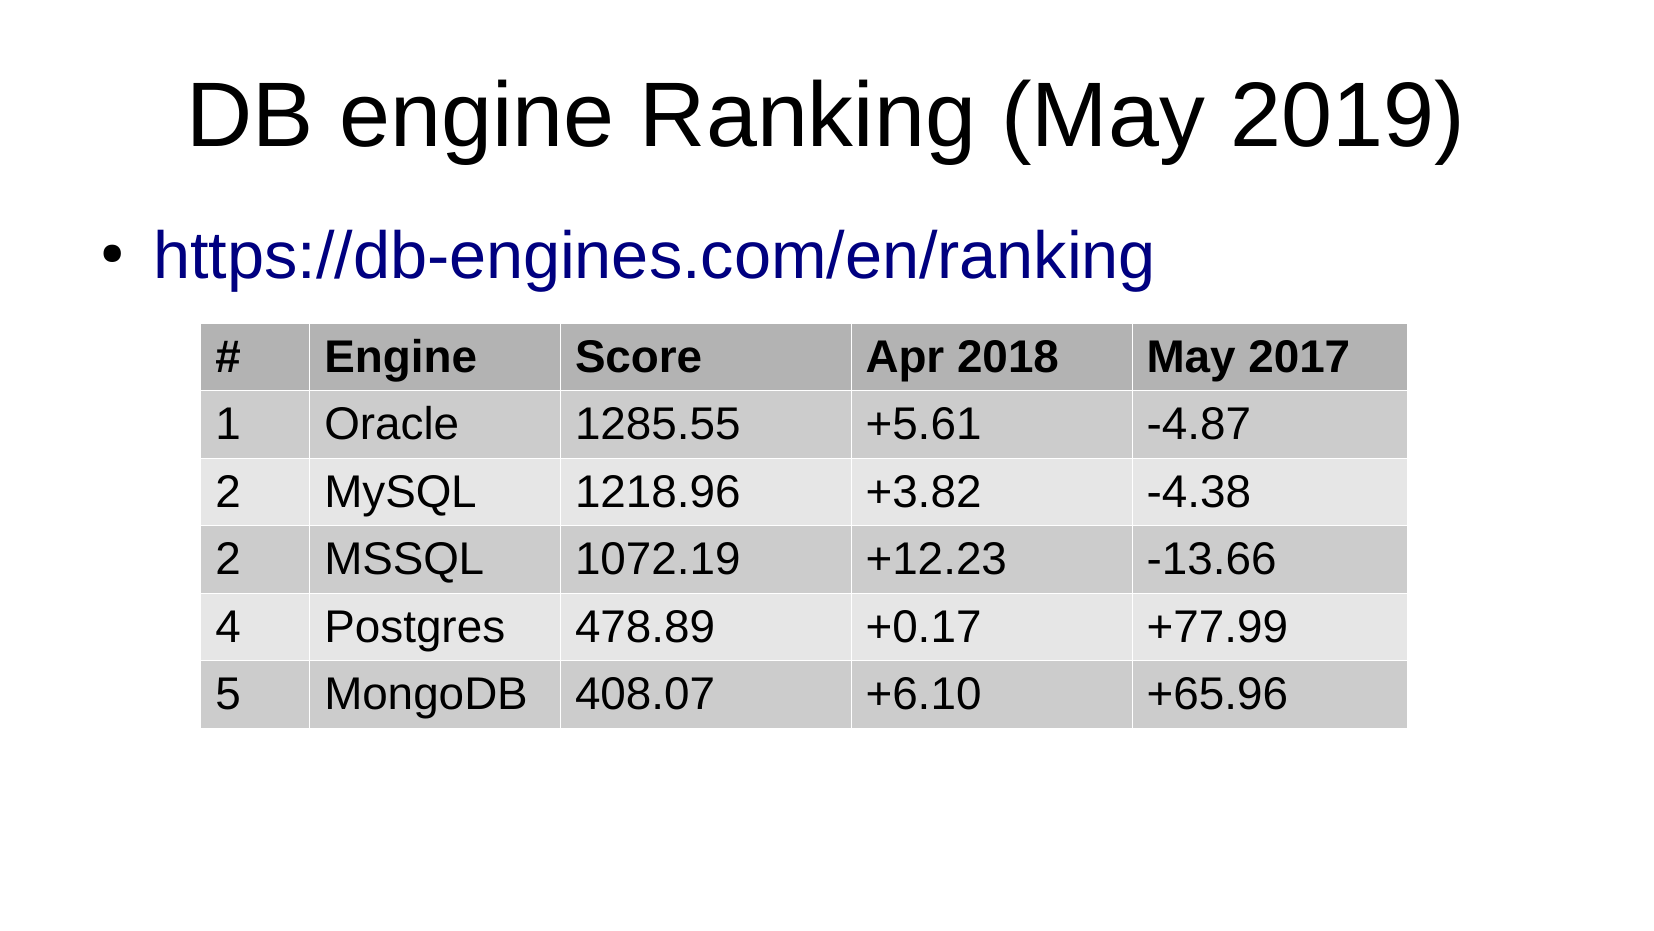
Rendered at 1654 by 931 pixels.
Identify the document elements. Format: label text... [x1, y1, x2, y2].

table_cell 2 [201, 526, 309, 593]
table_header May 2017 [1133, 324, 1407, 390]
table_cell +6.10 [852, 661, 1132, 728]
table_cell -4.87 [1133, 391, 1407, 458]
table_cell Postgres [310, 594, 560, 660]
table_cell MongoDB [310, 661, 560, 728]
table_cell 5 [201, 661, 309, 728]
table_cell 408.07 [561, 661, 851, 728]
table_cell 1072.19 [561, 526, 851, 593]
table_cell 1 [201, 391, 309, 458]
table_cell -13.66 [1133, 526, 1407, 593]
table_cell 1218.96 [561, 459, 851, 525]
table_cell 2 [201, 459, 309, 525]
table_header Apr 2018 [852, 324, 1132, 390]
table_cell +0.17 [852, 594, 1132, 660]
table_cell +5.61 [852, 391, 1132, 458]
table_cell 1285.55 [561, 391, 851, 458]
table_cell 4 [201, 594, 309, 660]
table_cell Oracle [310, 391, 560, 458]
table_cell 478.89 [561, 594, 851, 660]
title DB engine Ranking (May 2019) [82, 37, 1571, 193]
table_header Score [561, 324, 851, 390]
table_cell +65.96 [1133, 661, 1407, 728]
list https://db-engines.com/en/ranking [82, 217, 1571, 758]
table_cell MySQL [310, 459, 560, 525]
table_cell MSSQL [310, 526, 560, 593]
table_cell -4.38 [1133, 459, 1407, 525]
table_header Engine [310, 324, 560, 390]
table_cell +12.23 [852, 526, 1132, 593]
table_header # [201, 324, 309, 390]
table_cell +3.82 [852, 459, 1132, 525]
table_cell +77.99 [1133, 594, 1407, 660]
